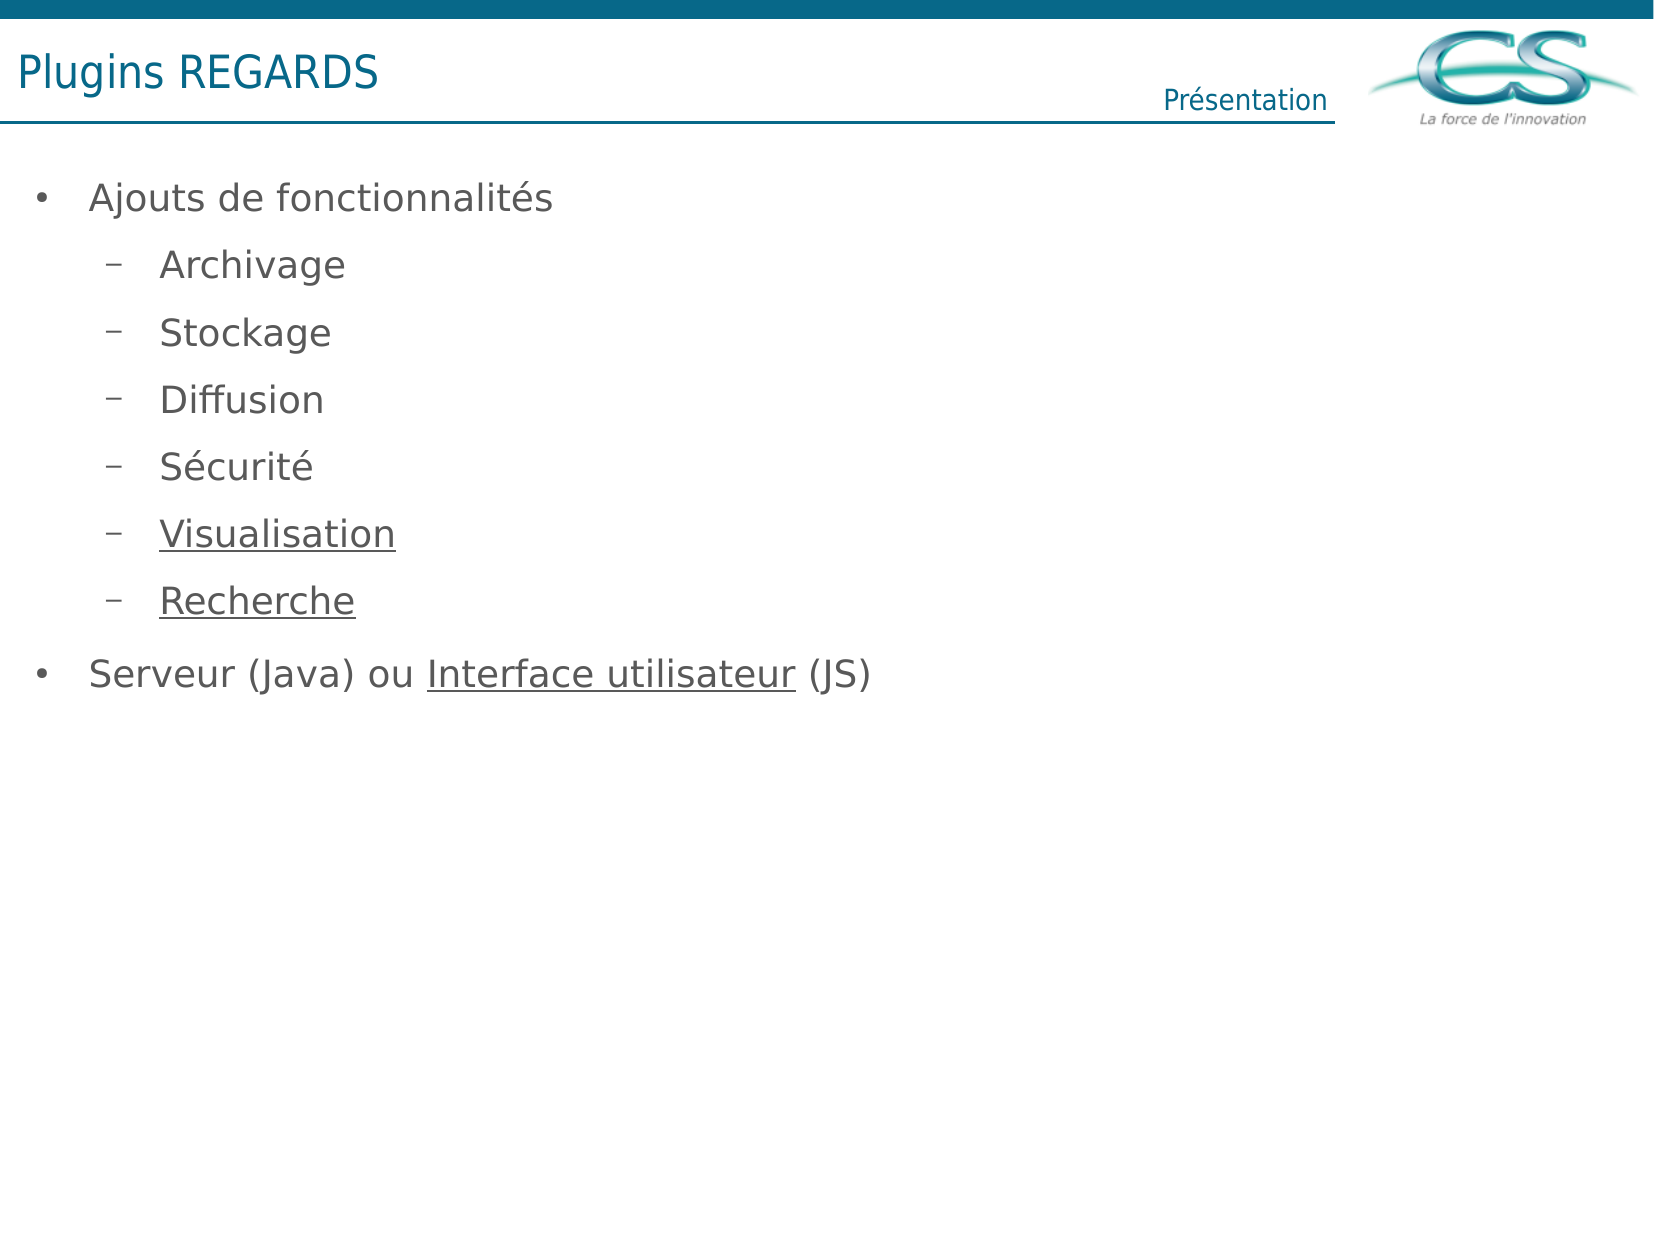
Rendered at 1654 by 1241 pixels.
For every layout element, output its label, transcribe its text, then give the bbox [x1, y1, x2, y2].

picture [1368, 28, 1642, 128]
title Plugins REGARDS [17, 46, 1368, 106]
text_box Présentation [1151, 70, 1347, 129]
list Ajouts de fonctionnalités Archivage Stockage Diffusion Sécurité Visualisation Recherche Serveur (Java) ou Interface utilisateur (JS) [17, 177, 1630, 1217]
